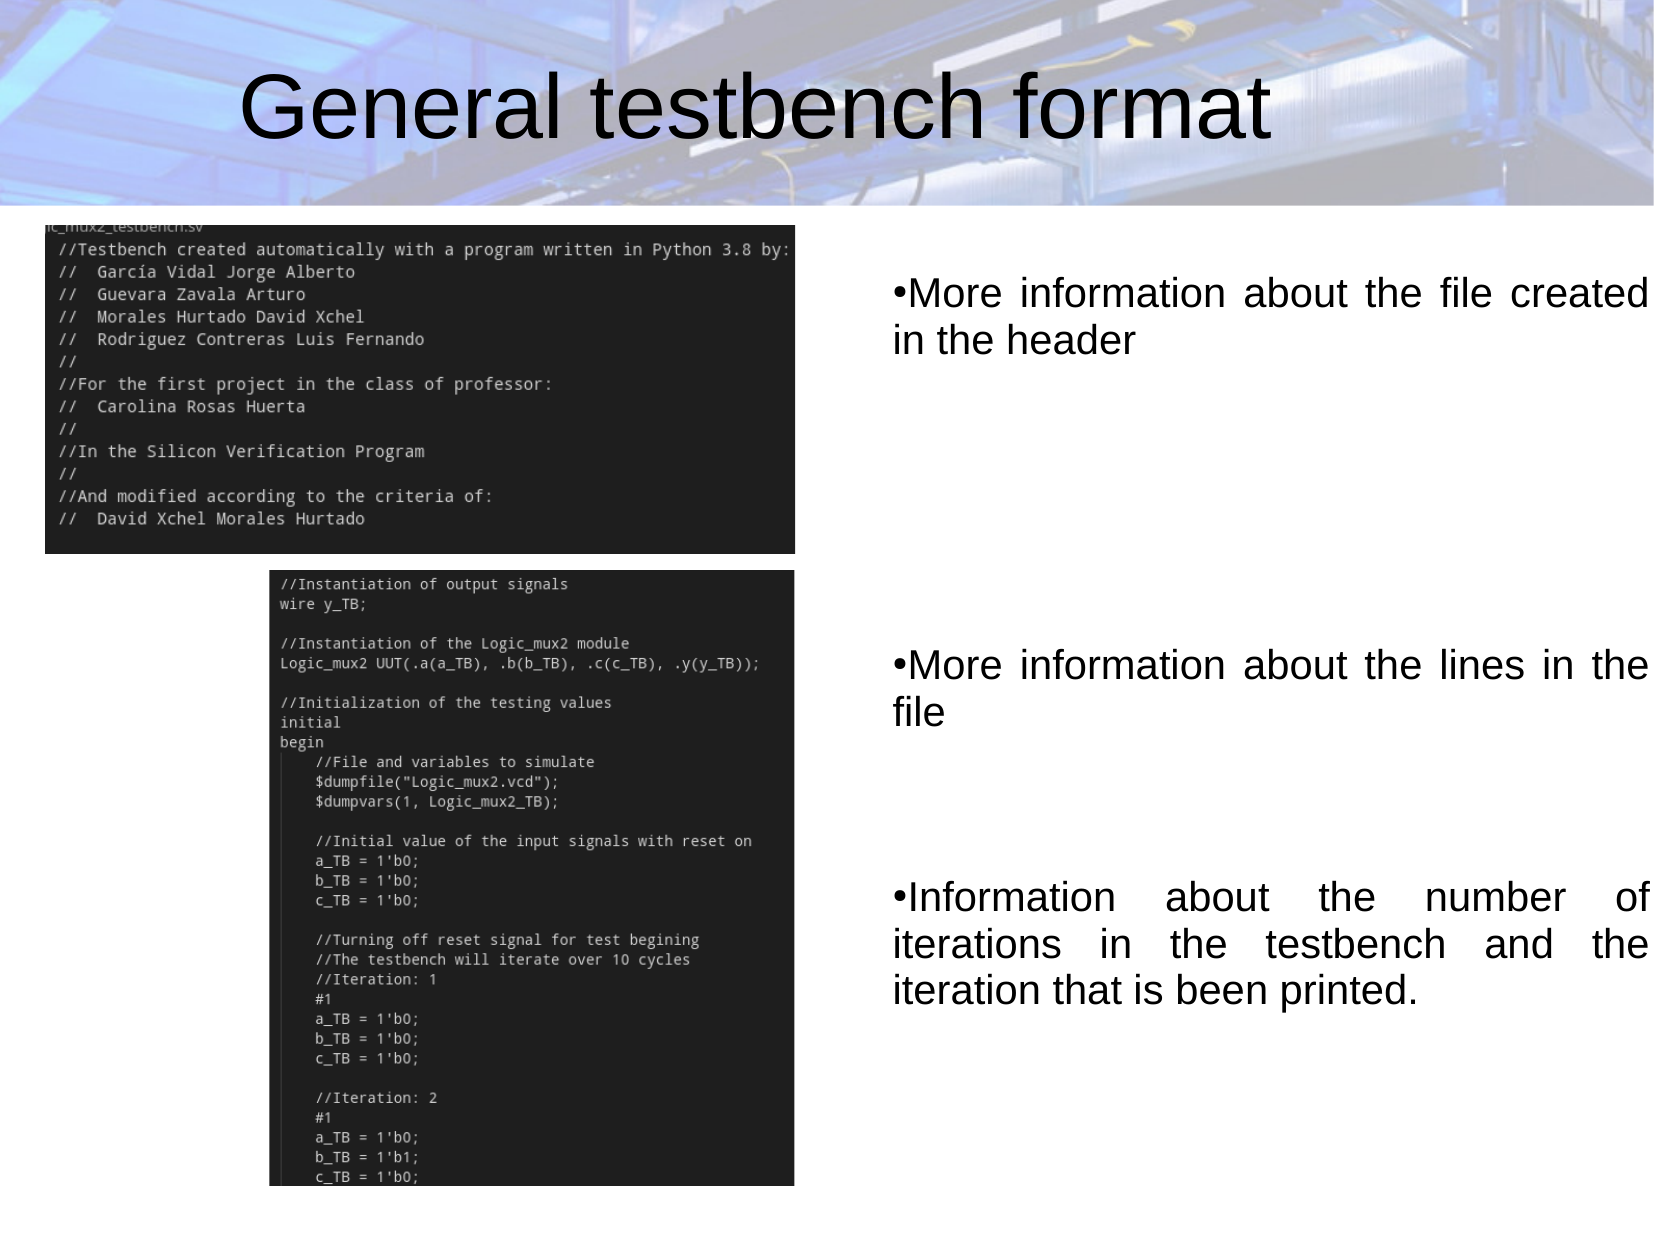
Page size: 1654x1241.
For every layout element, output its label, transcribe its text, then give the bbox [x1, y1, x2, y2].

picture [0, 0, 1654, 1241]
title General testbench format [11, 2, 1501, 211]
text_box More information about the file created in the header More information about the lines in the file Information about the number of iterations in the testbench and the iteration that is been printed. [892, 270, 1651, 1061]
